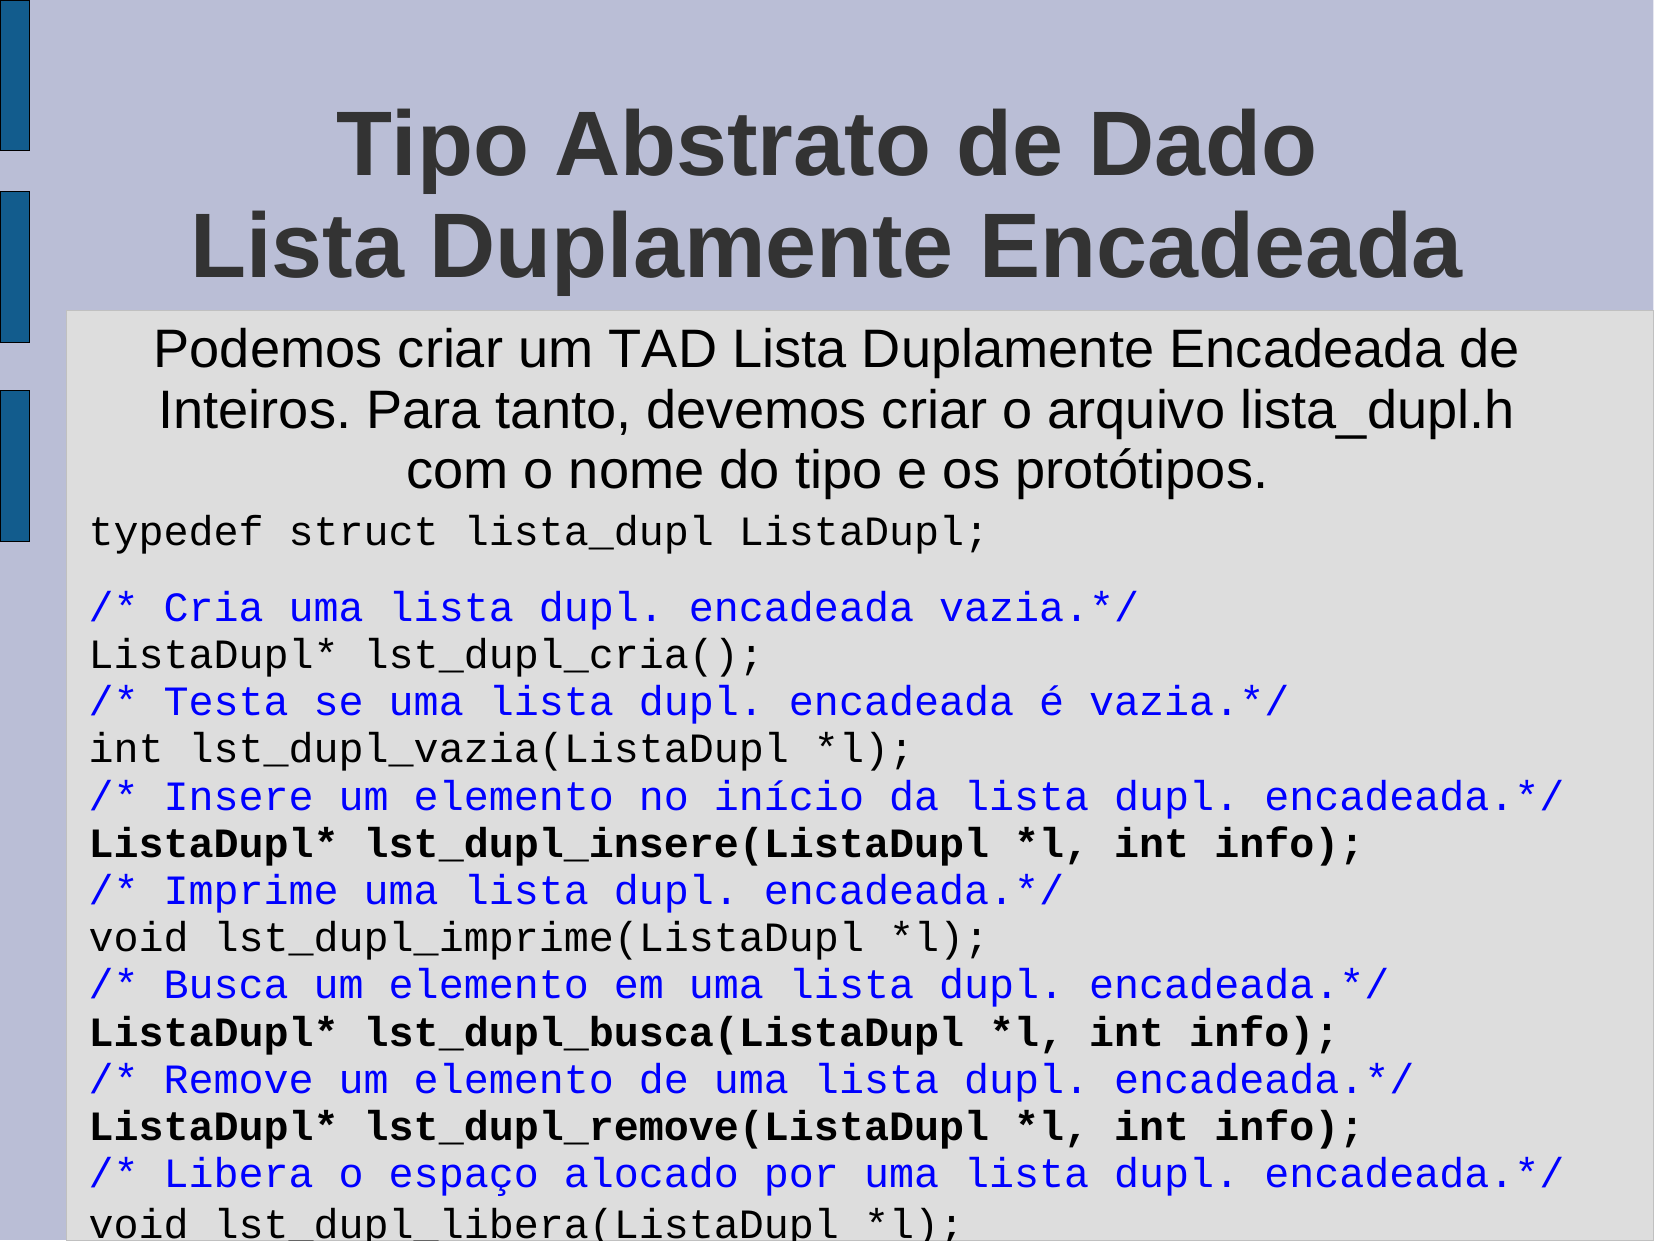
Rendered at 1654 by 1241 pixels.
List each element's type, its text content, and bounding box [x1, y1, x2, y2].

title Tipo Abstrato de Dado Lista Duplamente Encadeada [121, 91, 1534, 299]
text_box typedef struct lista_dupl ListaDupl; /* Cria uma lista dupl. encadeada vazia.*/ ListaDupl* lst_dupl_cria(); /* Testa se uma lista dupl. encadeada é vazia.*/ int lst_dupl_vazia(ListaDupl *l); /* Insere um elemento no início da lista dupl. encadeada.*/ ListaDupl* lst_dupl_insere(ListaDupl *l, int info); /* Imprime uma lista dupl. encadeada.*/ void lst_dupl_imprime(ListaDupl *l); /* Busca um elemento em uma lista dupl. encadeada.*/ ListaDupl* lst_dupl_busca(ListaDupl *l, int info); /* Remove um elemento de uma lista dupl. encadeada.*/ ListaDupl* lst_dupl_remove(ListaDupl *l, int info); /* Libera o espaço alocado por uma lista dupl. encadeada.*/ void lst_dupl_libera(ListaDupl *l); [88, 525, 1654, 1238]
text_box Podemos criar um TAD Lista Duplamente Encadeada de Inteiros. Para tanto, devemos criar o arquivo lista_dupl.h com o nome do tipo e os protótipos. [153, 318, 1583, 501]
